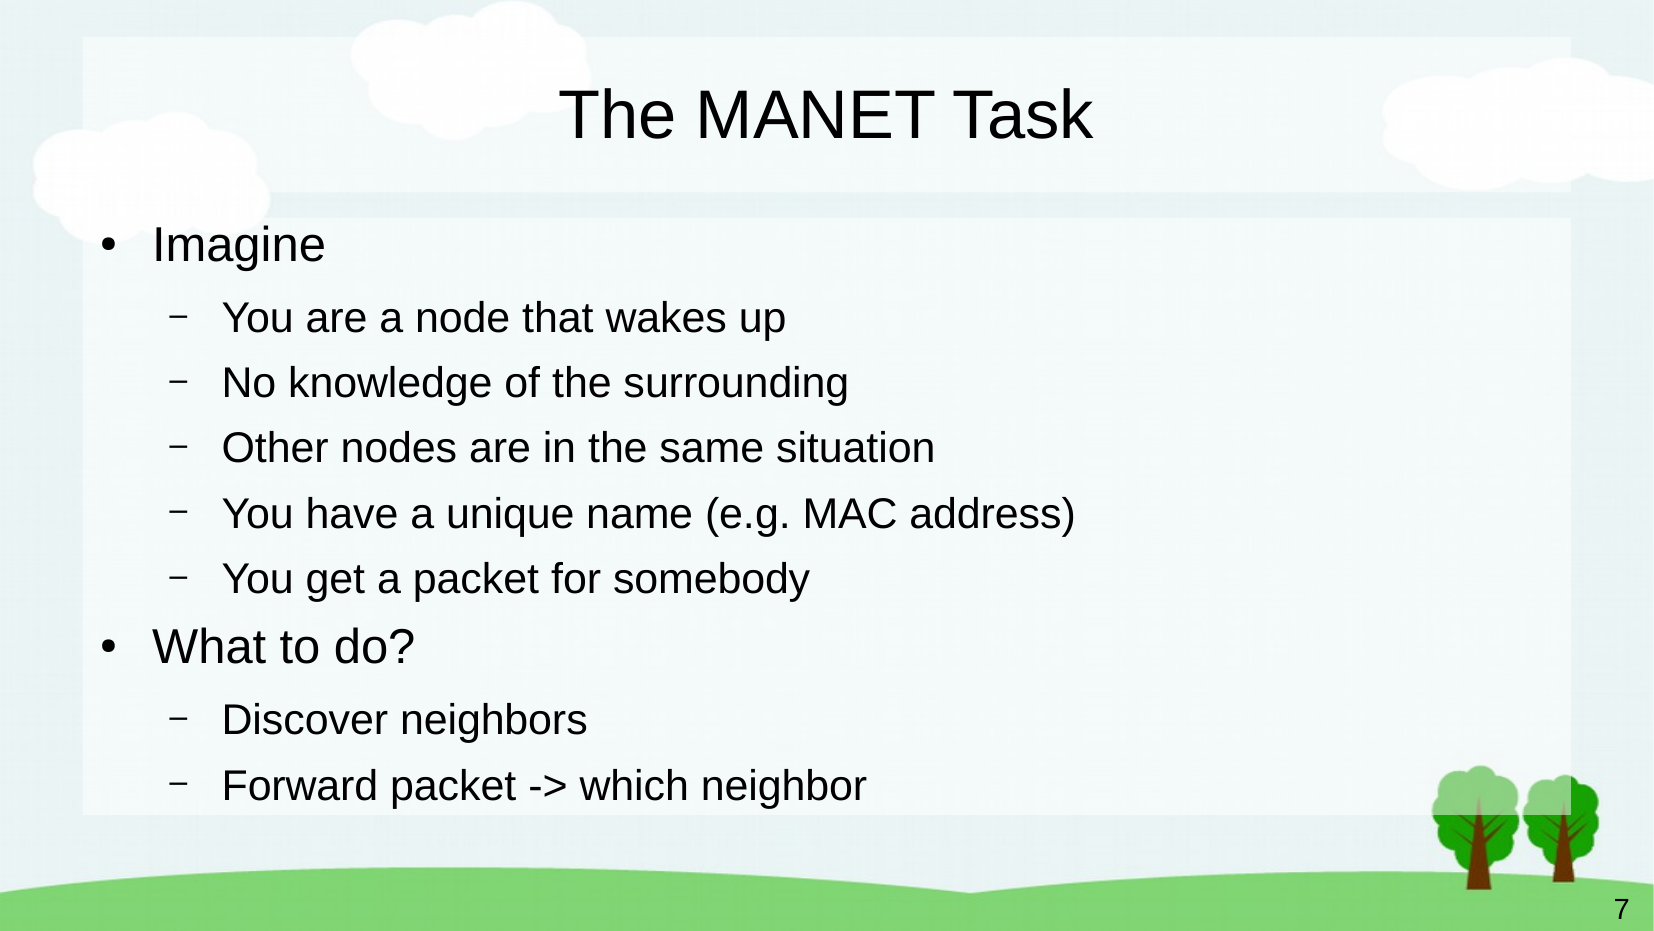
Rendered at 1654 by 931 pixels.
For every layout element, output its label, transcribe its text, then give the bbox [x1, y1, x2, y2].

title The MANET Task [82, 37, 1571, 193]
picture [0, 0, 1654, 931]
list Imagine You are a node that wakes up No knowledge of the surrounding Other nodes are in the same situation You have a unique name (e.g. MAC address) You get a packet for somebody What to do? Discover neighbors Forward packet -> which neighbor [82, 217, 1571, 815]
